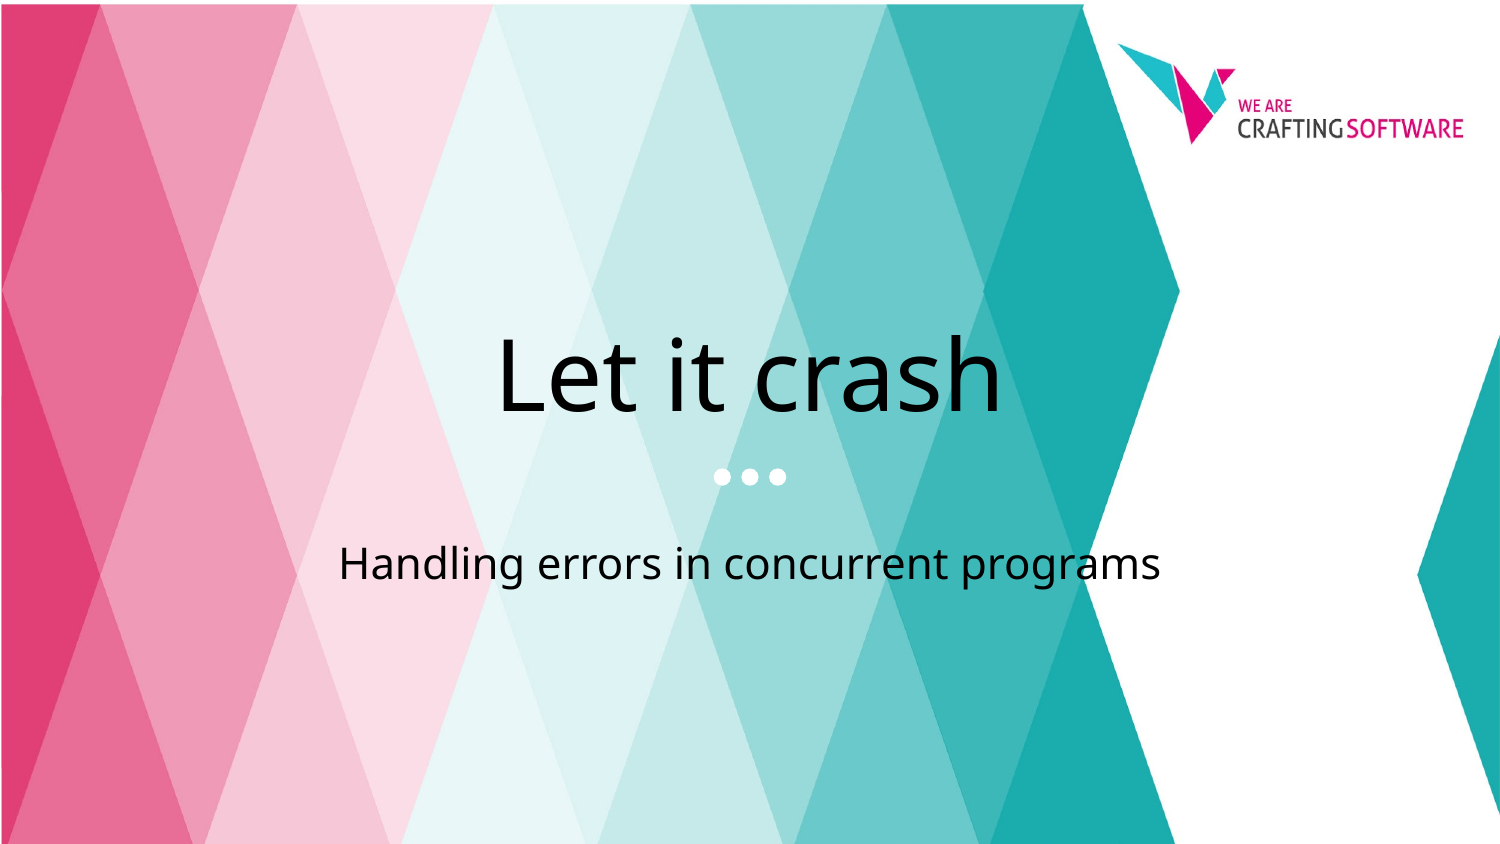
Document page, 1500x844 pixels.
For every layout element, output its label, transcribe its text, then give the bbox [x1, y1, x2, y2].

picture [0, 0, 1500, 844]
title Let it crash [110, 162, 1390, 447]
subtitle Handling errors in concurrent programs [110, 520, 1390, 651]
